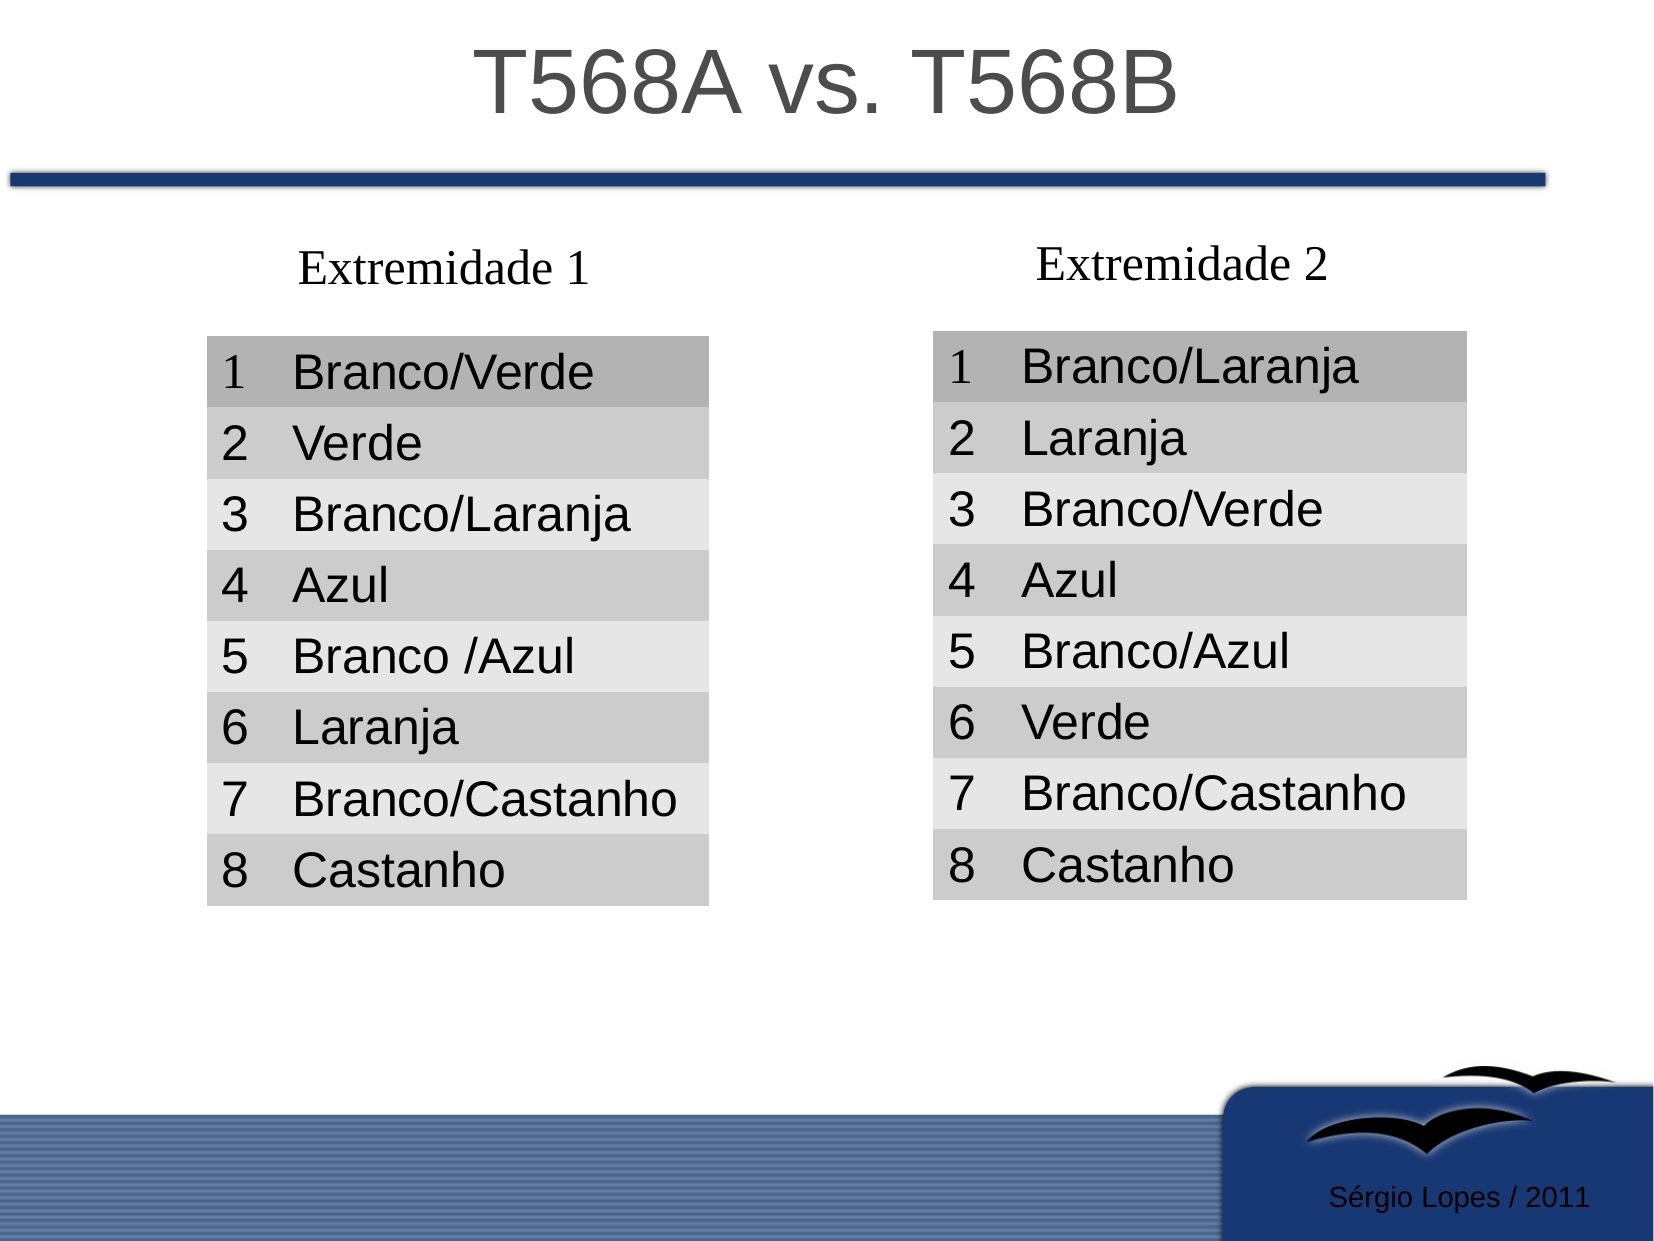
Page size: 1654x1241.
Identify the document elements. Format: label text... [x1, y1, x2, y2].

text_box Sérgio Lopes / 2011 [1328, 1181, 1588, 1214]
table_cell 8 [207, 834, 278, 906]
table_cell Laranja [1006, 402, 1467, 473]
table_cell Laranja [278, 692, 709, 763]
table_cell Castanho [1006, 829, 1467, 900]
picture [0, 0, 1654, 1241]
table_cell 7 [207, 763, 278, 834]
table_cell 6 [933, 687, 1006, 758]
table_cell 4 [207, 550, 278, 621]
table_cell Azul [1006, 544, 1467, 616]
table_cell Branco/Castanho [1006, 758, 1467, 829]
table_cell Branco/Laranja [278, 479, 709, 550]
table_cell Branco/Castanho [278, 763, 709, 834]
table_cell Branco/Verde [1006, 473, 1467, 544]
table_cell Verde [1006, 687, 1467, 758]
table_cell Branco /Azul [278, 621, 709, 692]
table_cell 3 [207, 479, 278, 550]
table_cell Castanho [278, 834, 709, 906]
table_header Branco/Verde [278, 336, 709, 407]
table_cell 5 [207, 621, 278, 692]
table_cell 5 [933, 616, 1006, 687]
table_cell Azul [278, 550, 709, 621]
table_cell 2 [207, 407, 278, 479]
table_cell 2 [933, 402, 1006, 473]
table_cell 3 [933, 473, 1006, 544]
text_box Extremidade 2 [1035, 236, 1329, 292]
table_cell Branco/Azul [1006, 616, 1467, 687]
table_cell Verde [278, 407, 709, 479]
table_cell 6 [207, 692, 278, 763]
table_header 1 [933, 331, 1006, 402]
text_box Extremidade 1 [297, 239, 591, 296]
table_cell 8 [933, 829, 1006, 900]
table_header Branco/Laranja [1006, 331, 1467, 402]
table_cell 7 [933, 758, 1006, 829]
title T568A vs. T568B [121, 0, 1534, 164]
table_cell 4 [933, 544, 1006, 616]
table_header 1 [207, 336, 278, 407]
